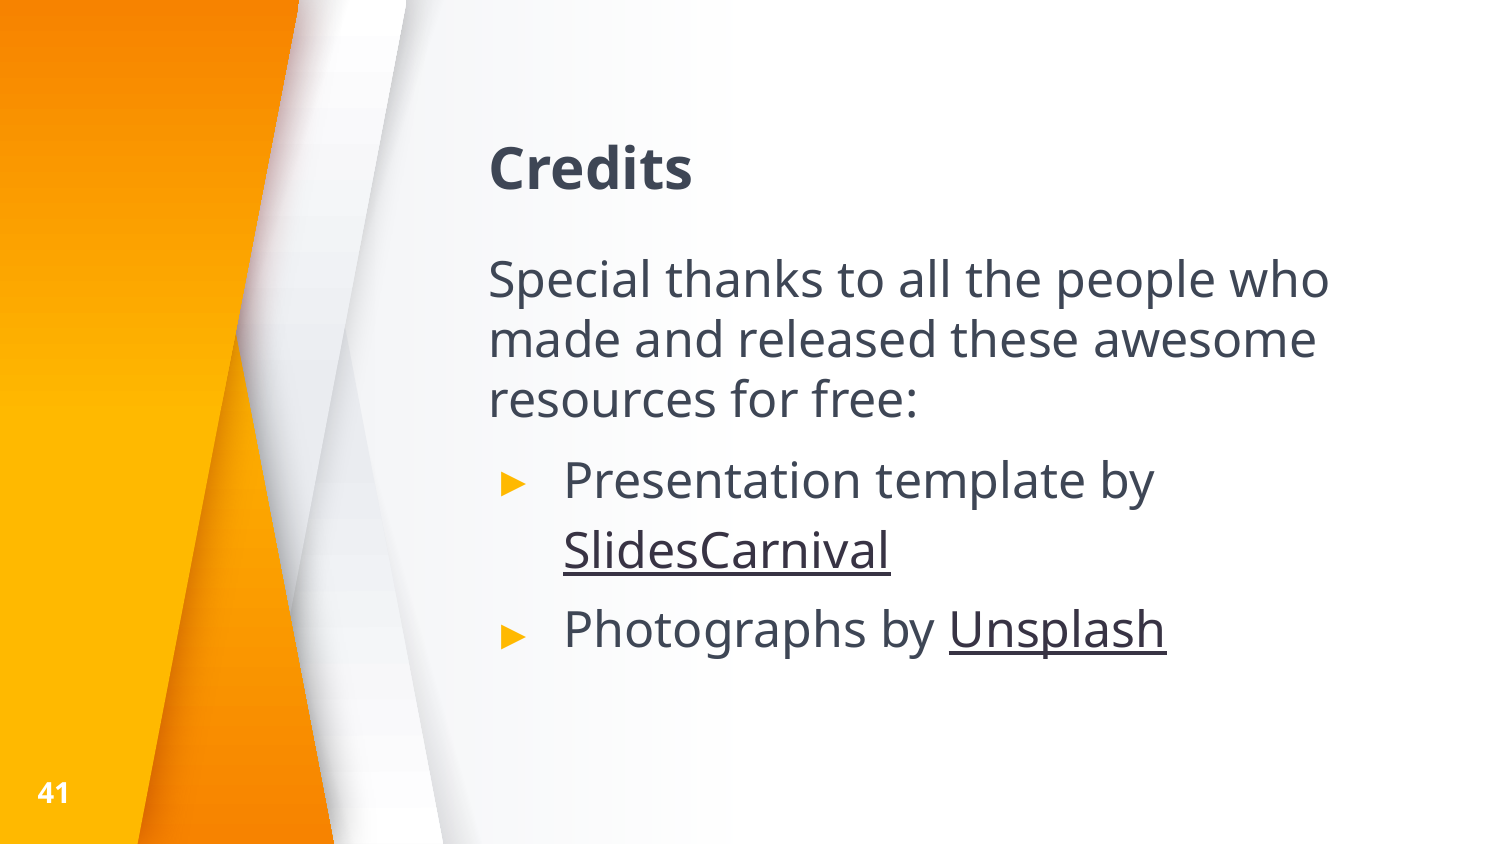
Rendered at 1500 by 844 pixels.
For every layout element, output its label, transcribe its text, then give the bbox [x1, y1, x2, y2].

text_box Credits [488, 137, 1385, 202]
text_box Special thanks to all the people who made and released these awesome resources for free: Presentation template by SlidesCarnival Photographs by Unsplash [488, 247, 1385, 716]
text_box <número> [37, 773, 98, 816]
